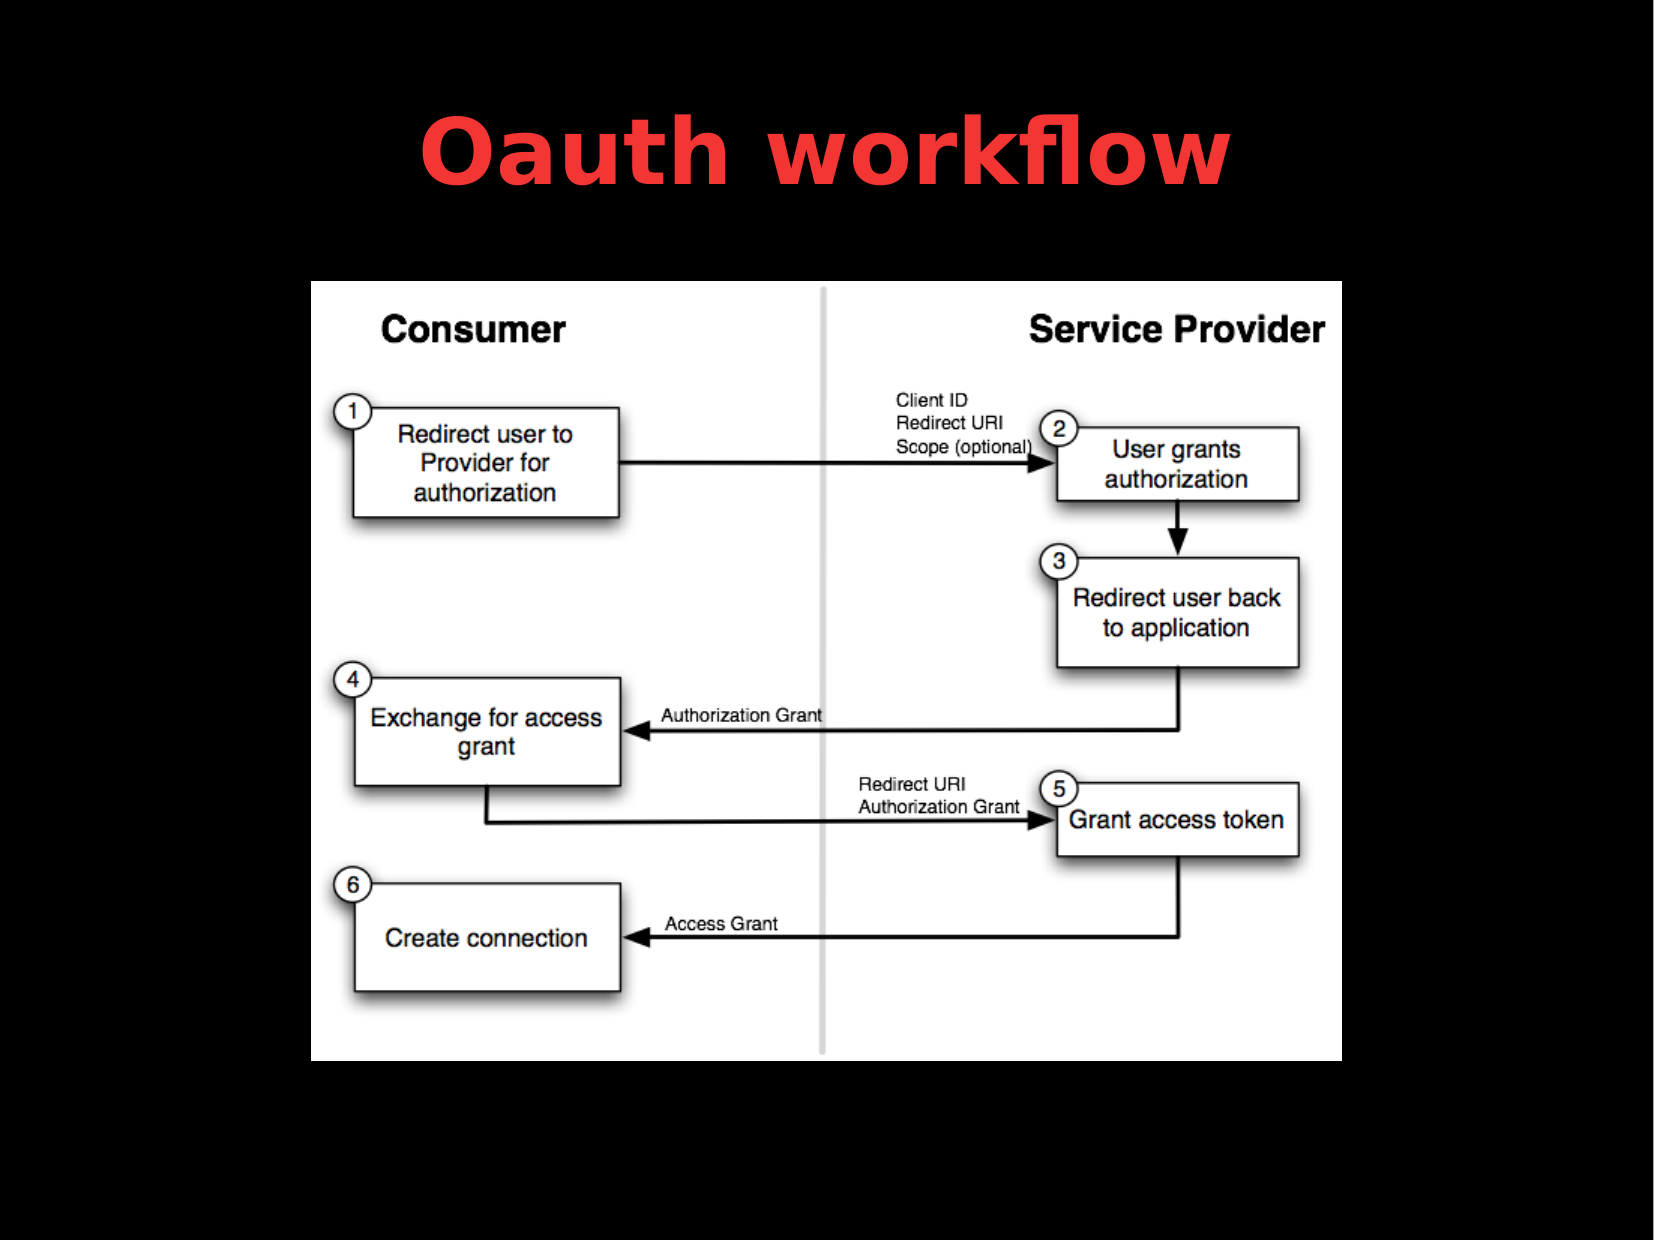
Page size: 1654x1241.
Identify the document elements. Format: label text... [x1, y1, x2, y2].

title Oauth workflow [82, 49, 1571, 257]
picture [311, 281, 1342, 1062]
